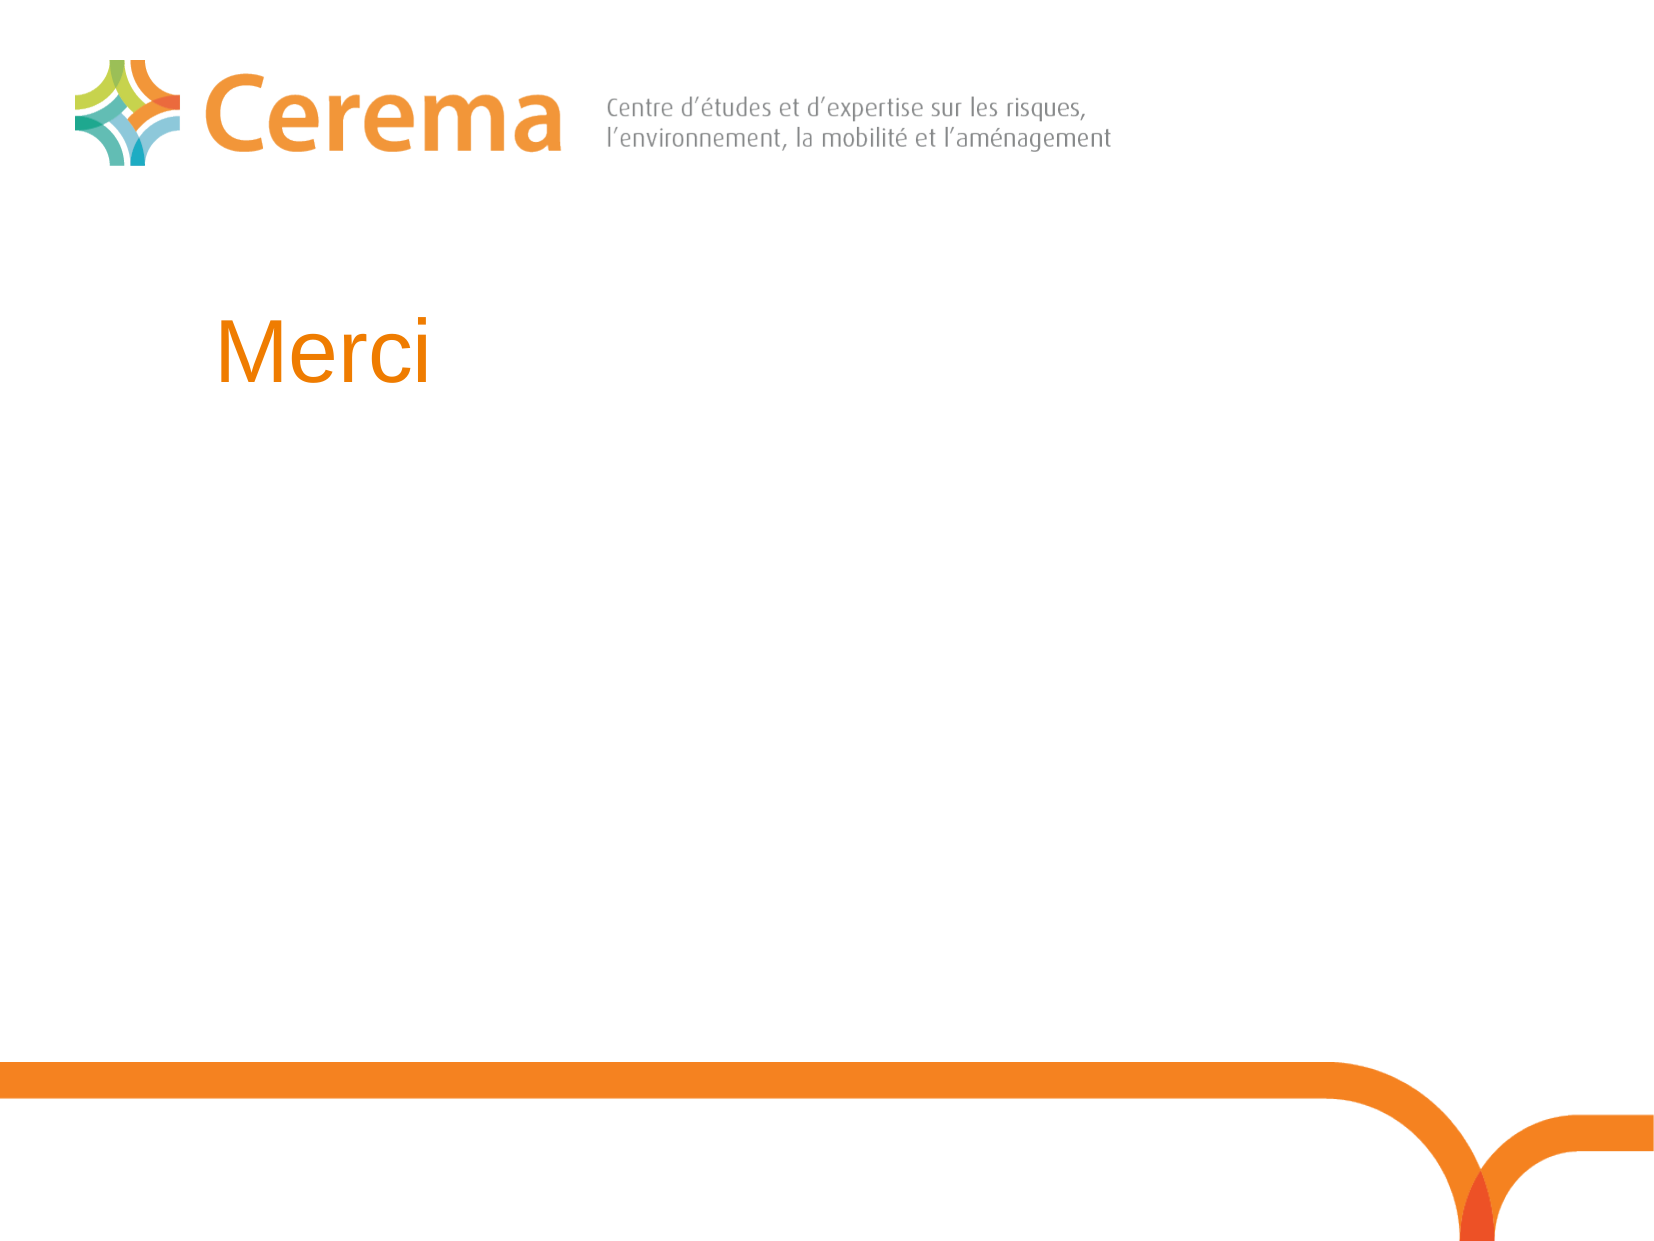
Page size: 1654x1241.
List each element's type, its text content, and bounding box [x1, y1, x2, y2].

picture [75, 60, 1111, 166]
picture [0, 1062, 1654, 1241]
text_box Merci [199, 306, 1530, 408]
